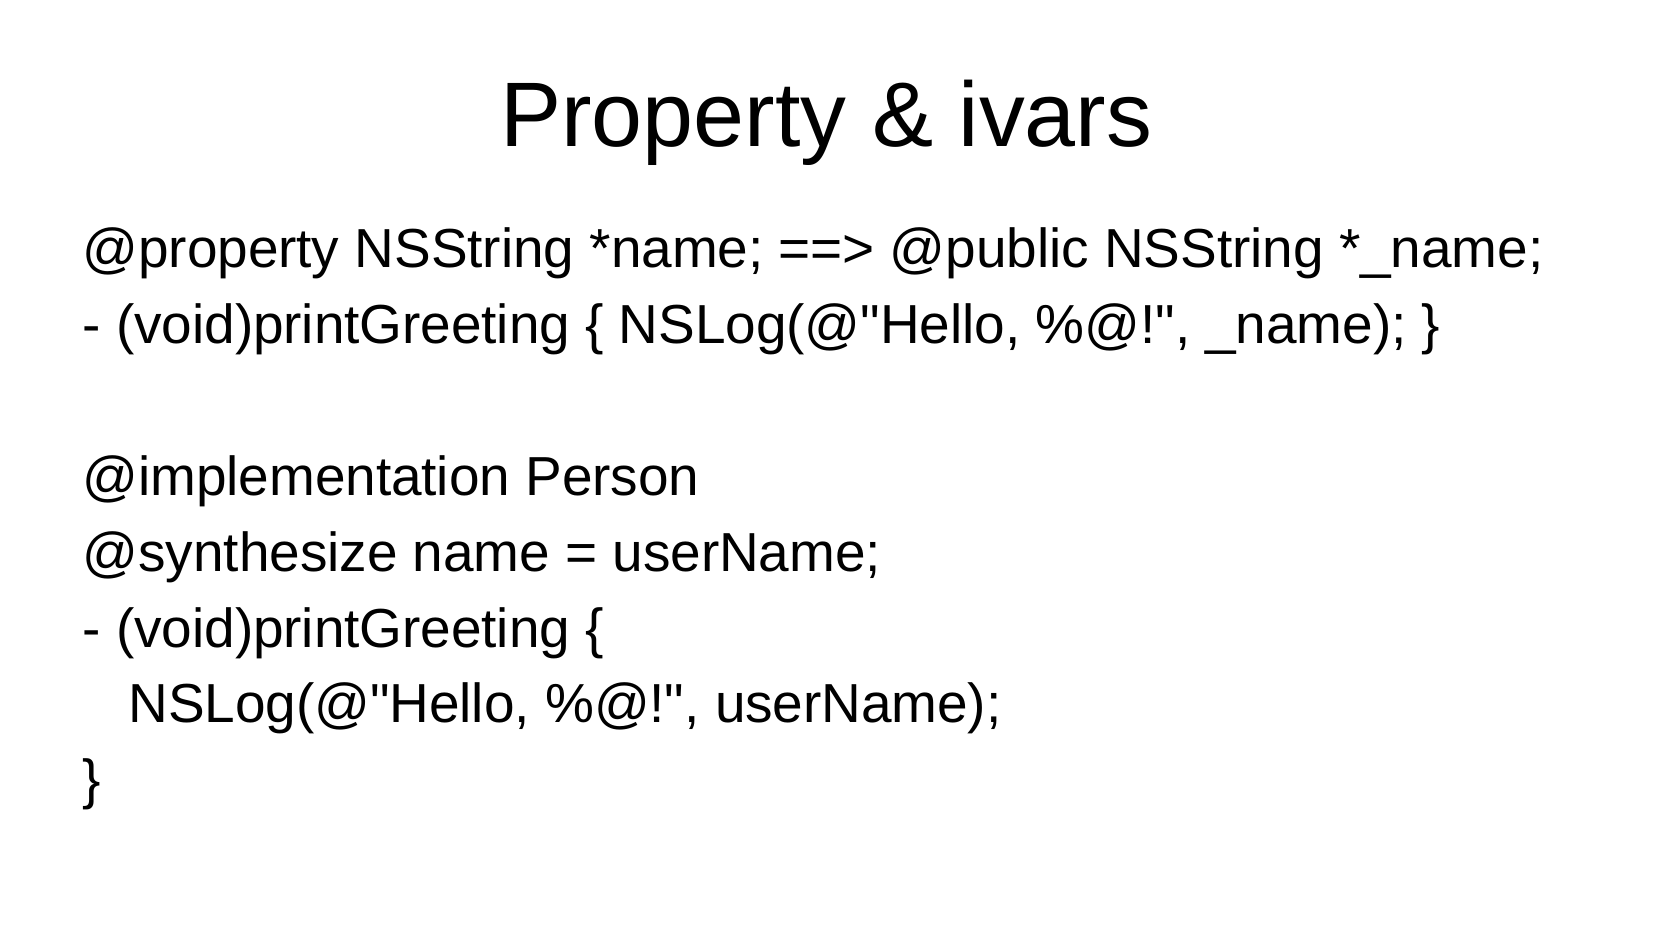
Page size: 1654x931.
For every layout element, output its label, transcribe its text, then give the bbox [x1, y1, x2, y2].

list @property NSString *name; ==> @public NSString *_name; - (void)printGreeting { NSLog(@"Hello, %@!", _name); } @implementation Person @synthesize name = userName; - (void)printGreeting { NSLog(@"Hello, %@!", userName); } [82, 217, 1571, 863]
title Property & ivars [82, 37, 1571, 193]
